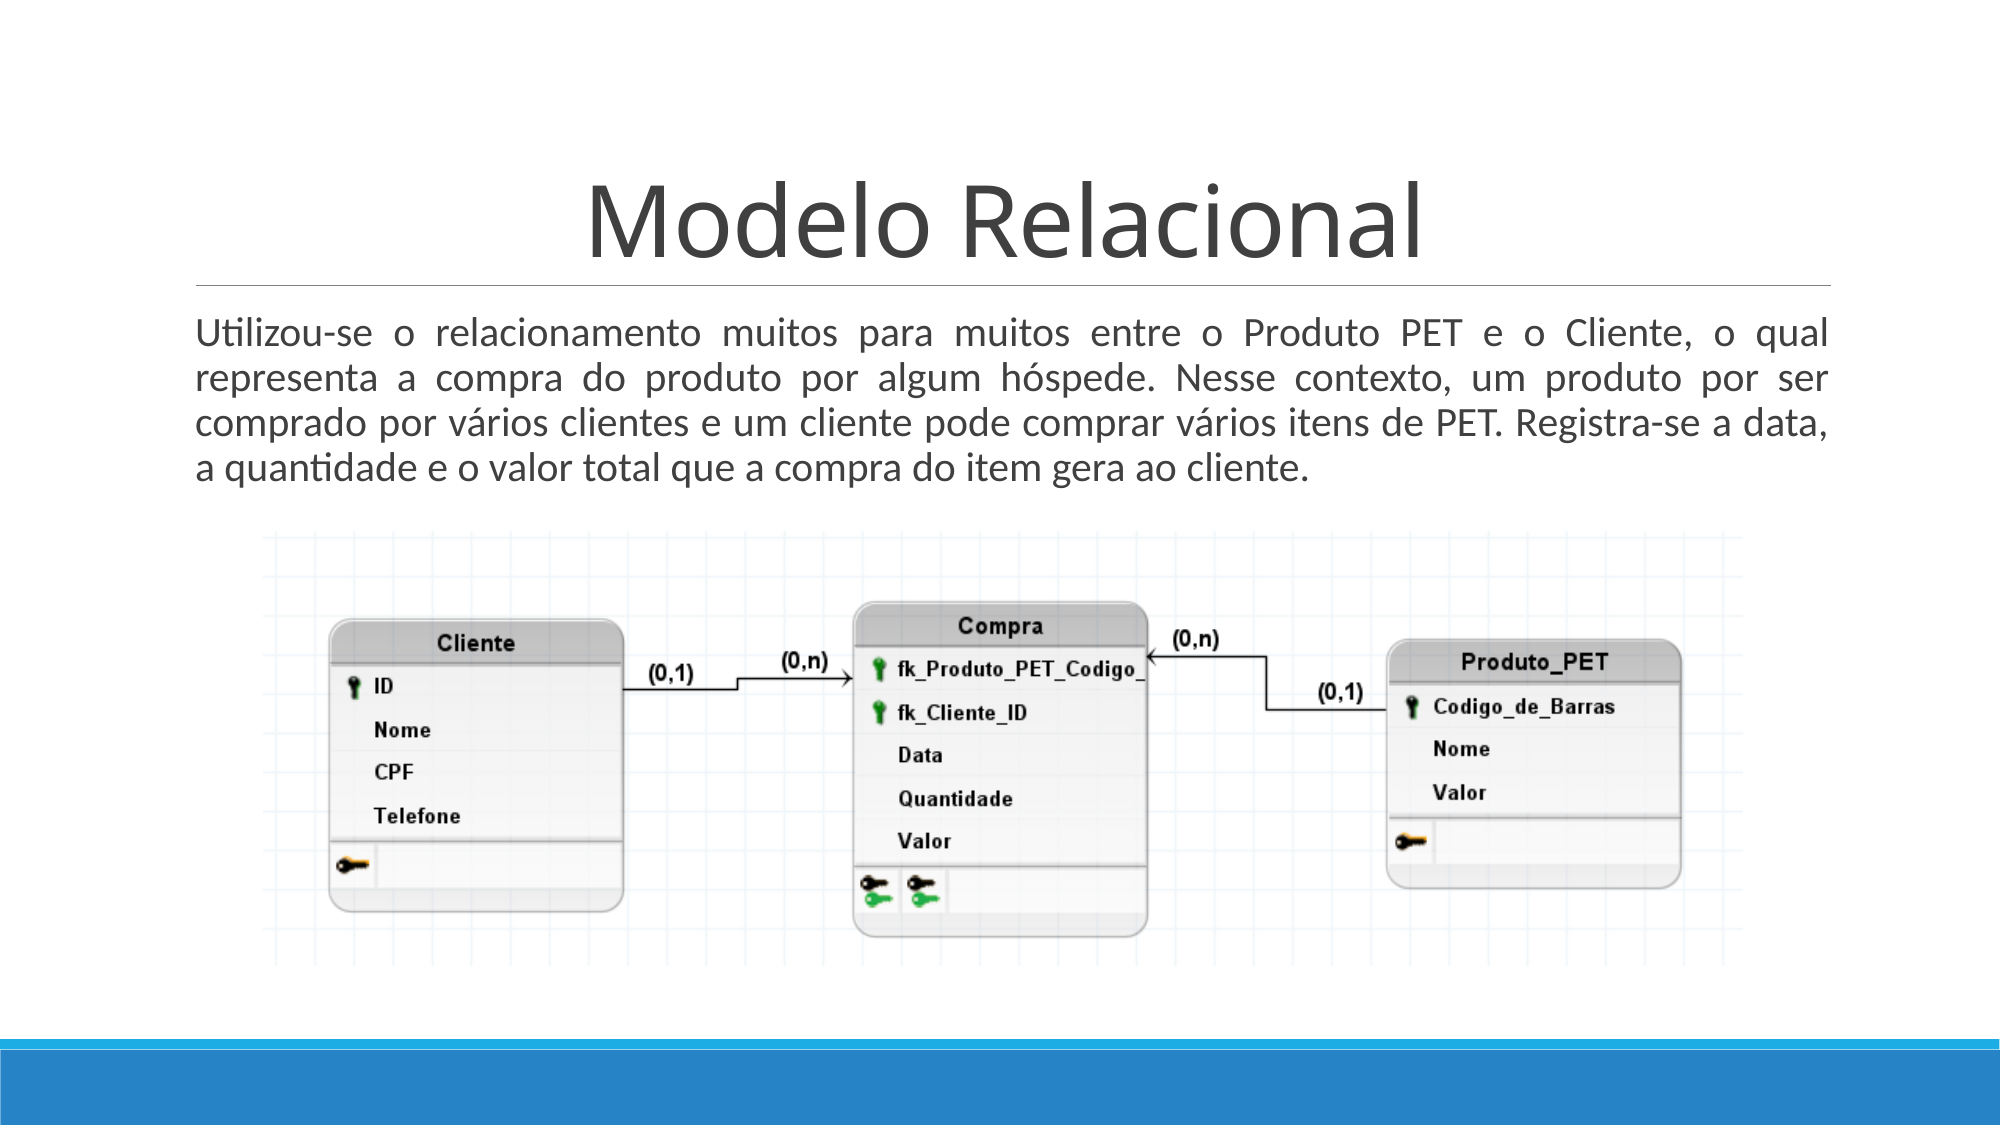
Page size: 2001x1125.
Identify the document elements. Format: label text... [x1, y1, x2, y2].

list Utilizou-se o relacionamento muitos para muitos entre o Produto PET e o Cliente, o qual representa a compra do produto por algum hóspede. Nesse contexto, um produto por ser comprado por vários clientes e um cliente pode comprar vários itens de PET. Registra-se a data, a quantidade e o valor total que a compra do item gera ao cliente. [180, 302, 1830, 963]
title Modelo Relacional [180, 47, 1830, 285]
picture [263, 531, 1743, 966]
